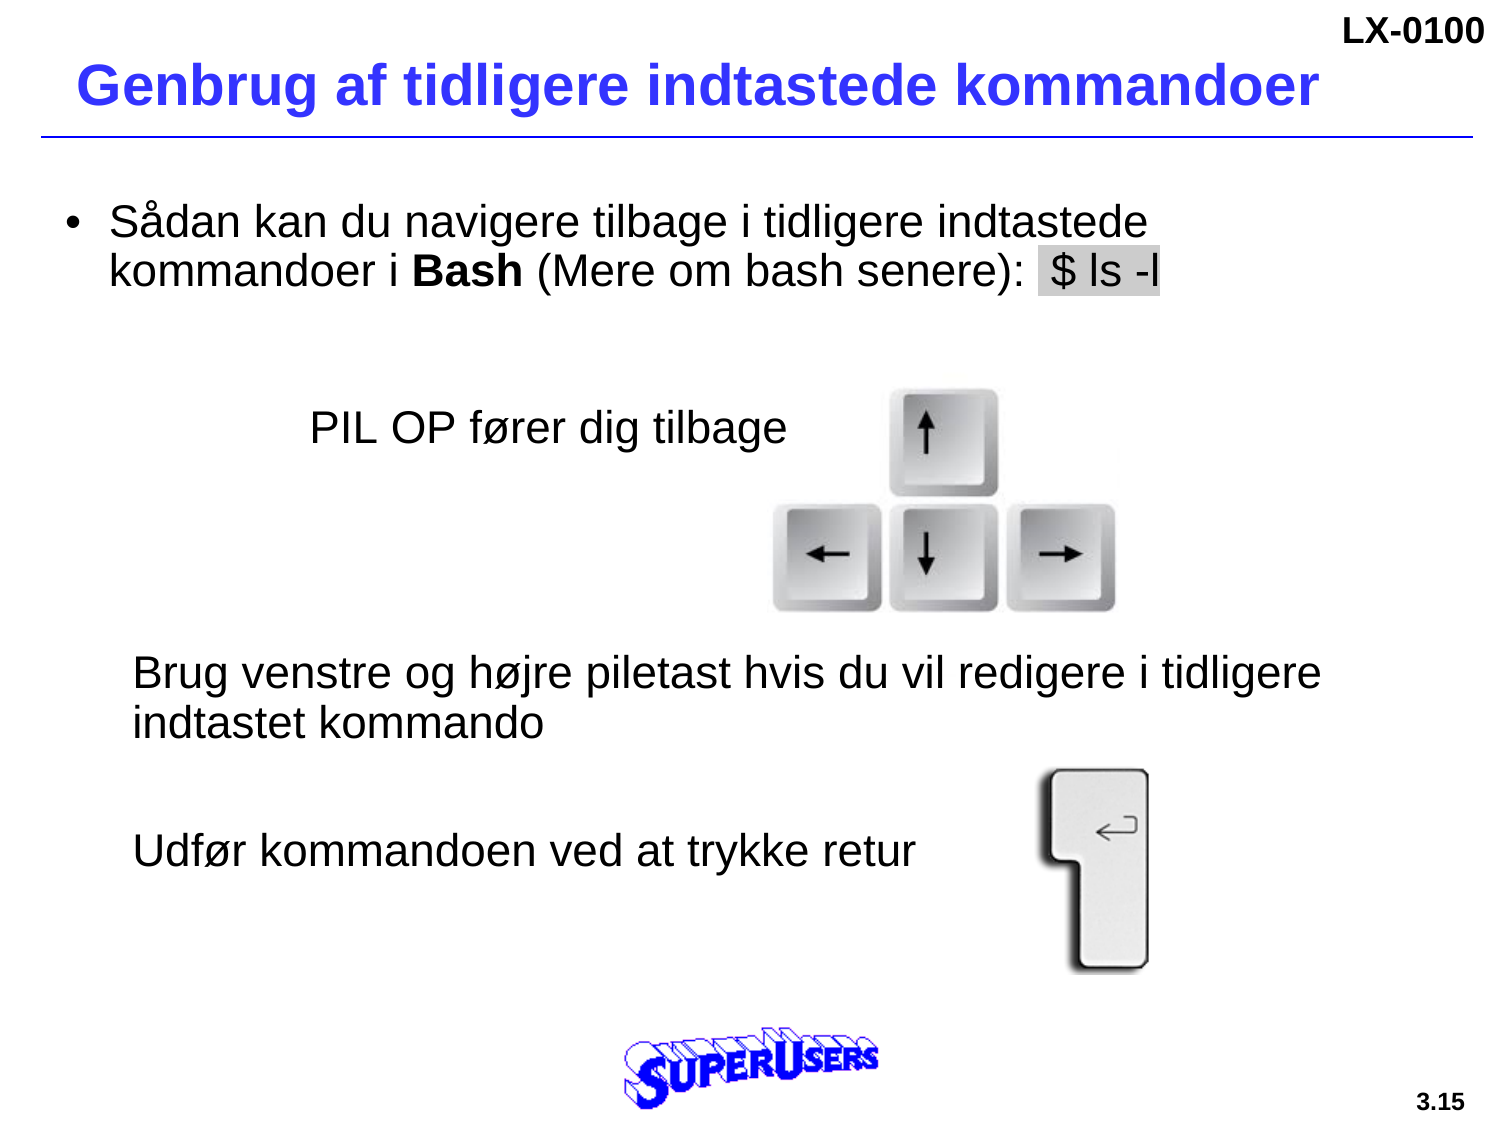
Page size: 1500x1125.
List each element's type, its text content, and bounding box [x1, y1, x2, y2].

title Genbrug af tidligere indtastede kommandoer [76, 39, 1424, 126]
text_box PIL OP fører dig tilbage [265, 404, 1500, 473]
picture [964, 766, 1152, 826]
text_box Udfør kommandoen ved at trykke retur [88, 826, 1418, 895]
text_box Sådan kan du navigere tilbage i tidligere indtastede kommandoer i Bash (Mere om bash senere): $ ls -l [64, 197, 1394, 299]
picture [767, 324, 1120, 404]
picture [964, 895, 1152, 975]
picture [620, 1023, 880, 1111]
picture [767, 473, 1120, 649]
text_box Brug venstre og højre piletast hvis du vil redigere i tidligere indtastet kommando [88, 649, 1418, 751]
